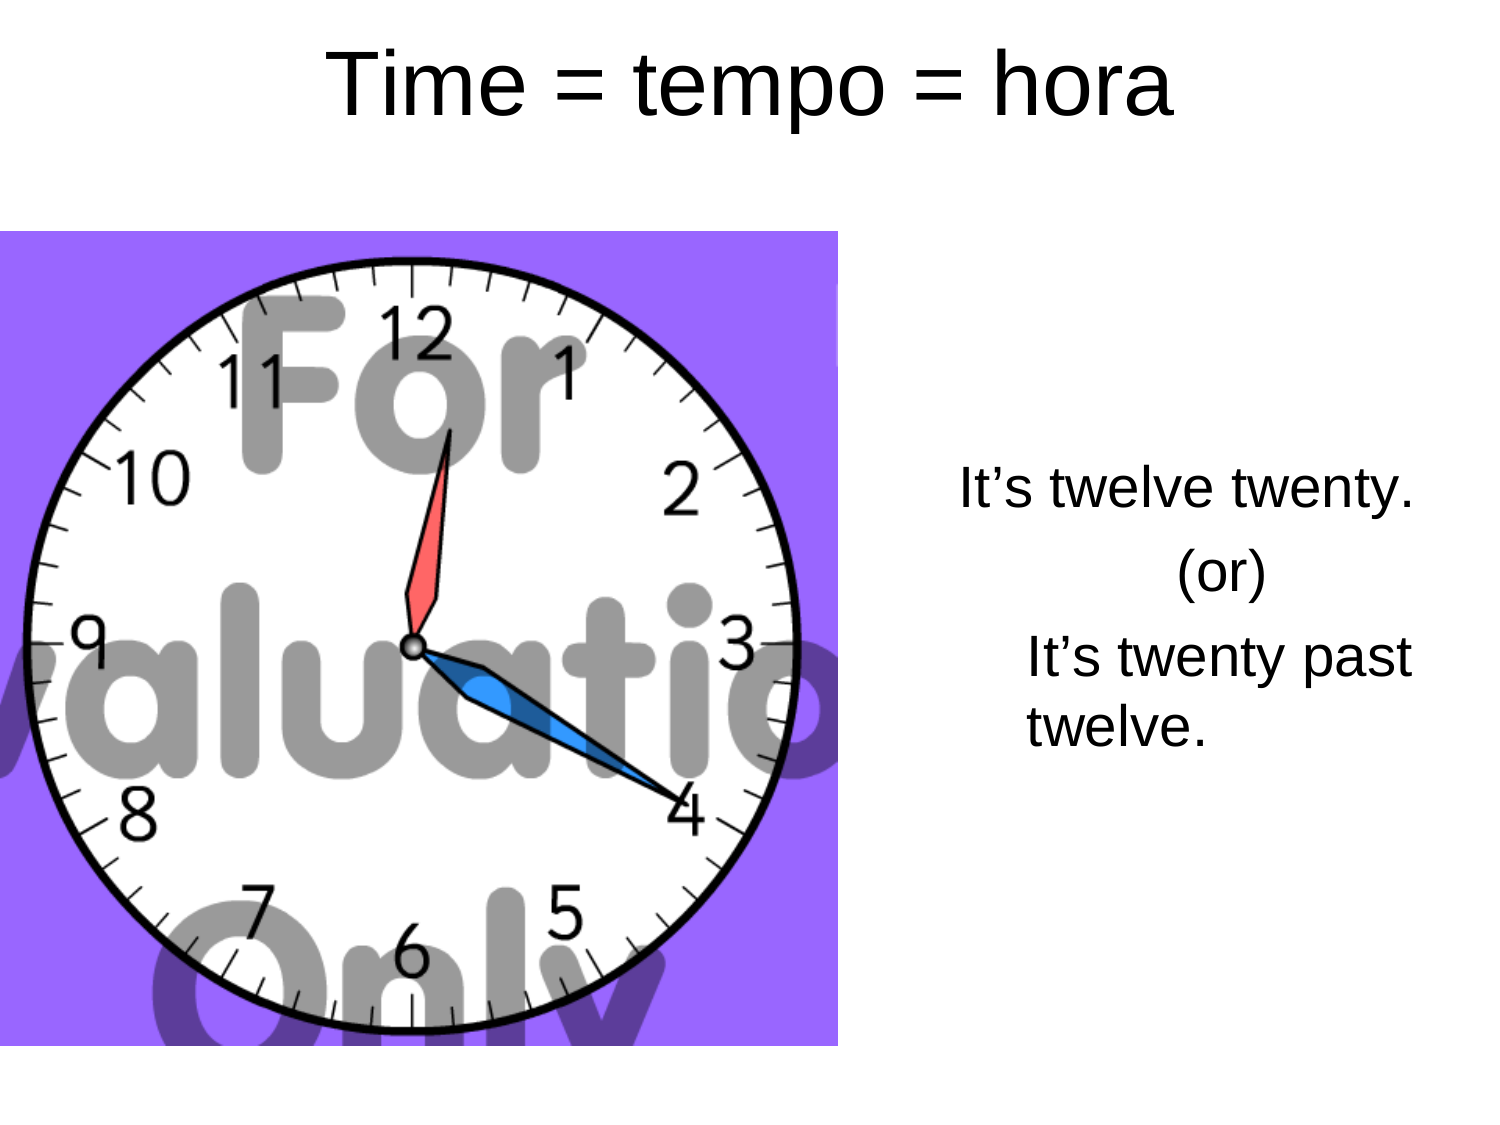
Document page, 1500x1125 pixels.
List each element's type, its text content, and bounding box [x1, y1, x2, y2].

list It’s twelve twenty. (or) It’s twenty past twelve. [862, 187, 1500, 1125]
title Time = tempo = hora [75, 7, 1426, 150]
picture [0, 231, 838, 1046]
